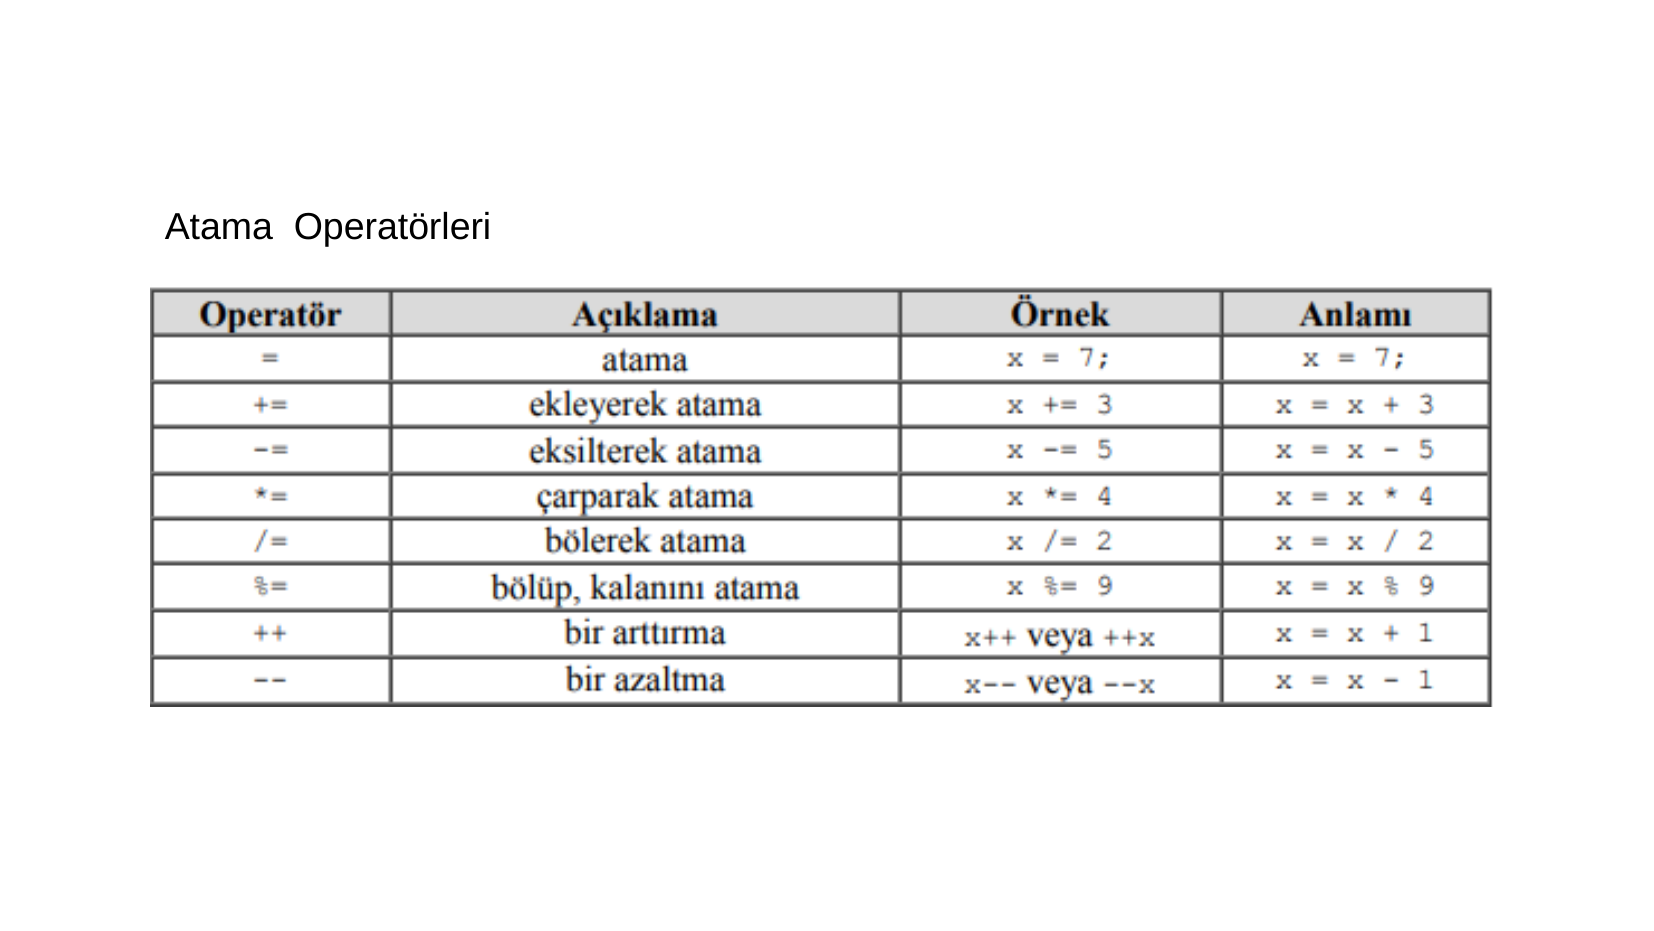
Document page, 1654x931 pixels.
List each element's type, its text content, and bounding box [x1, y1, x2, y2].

text_box Atama Operatörleri [150, 198, 811, 256]
picture [150, 284, 1499, 708]
